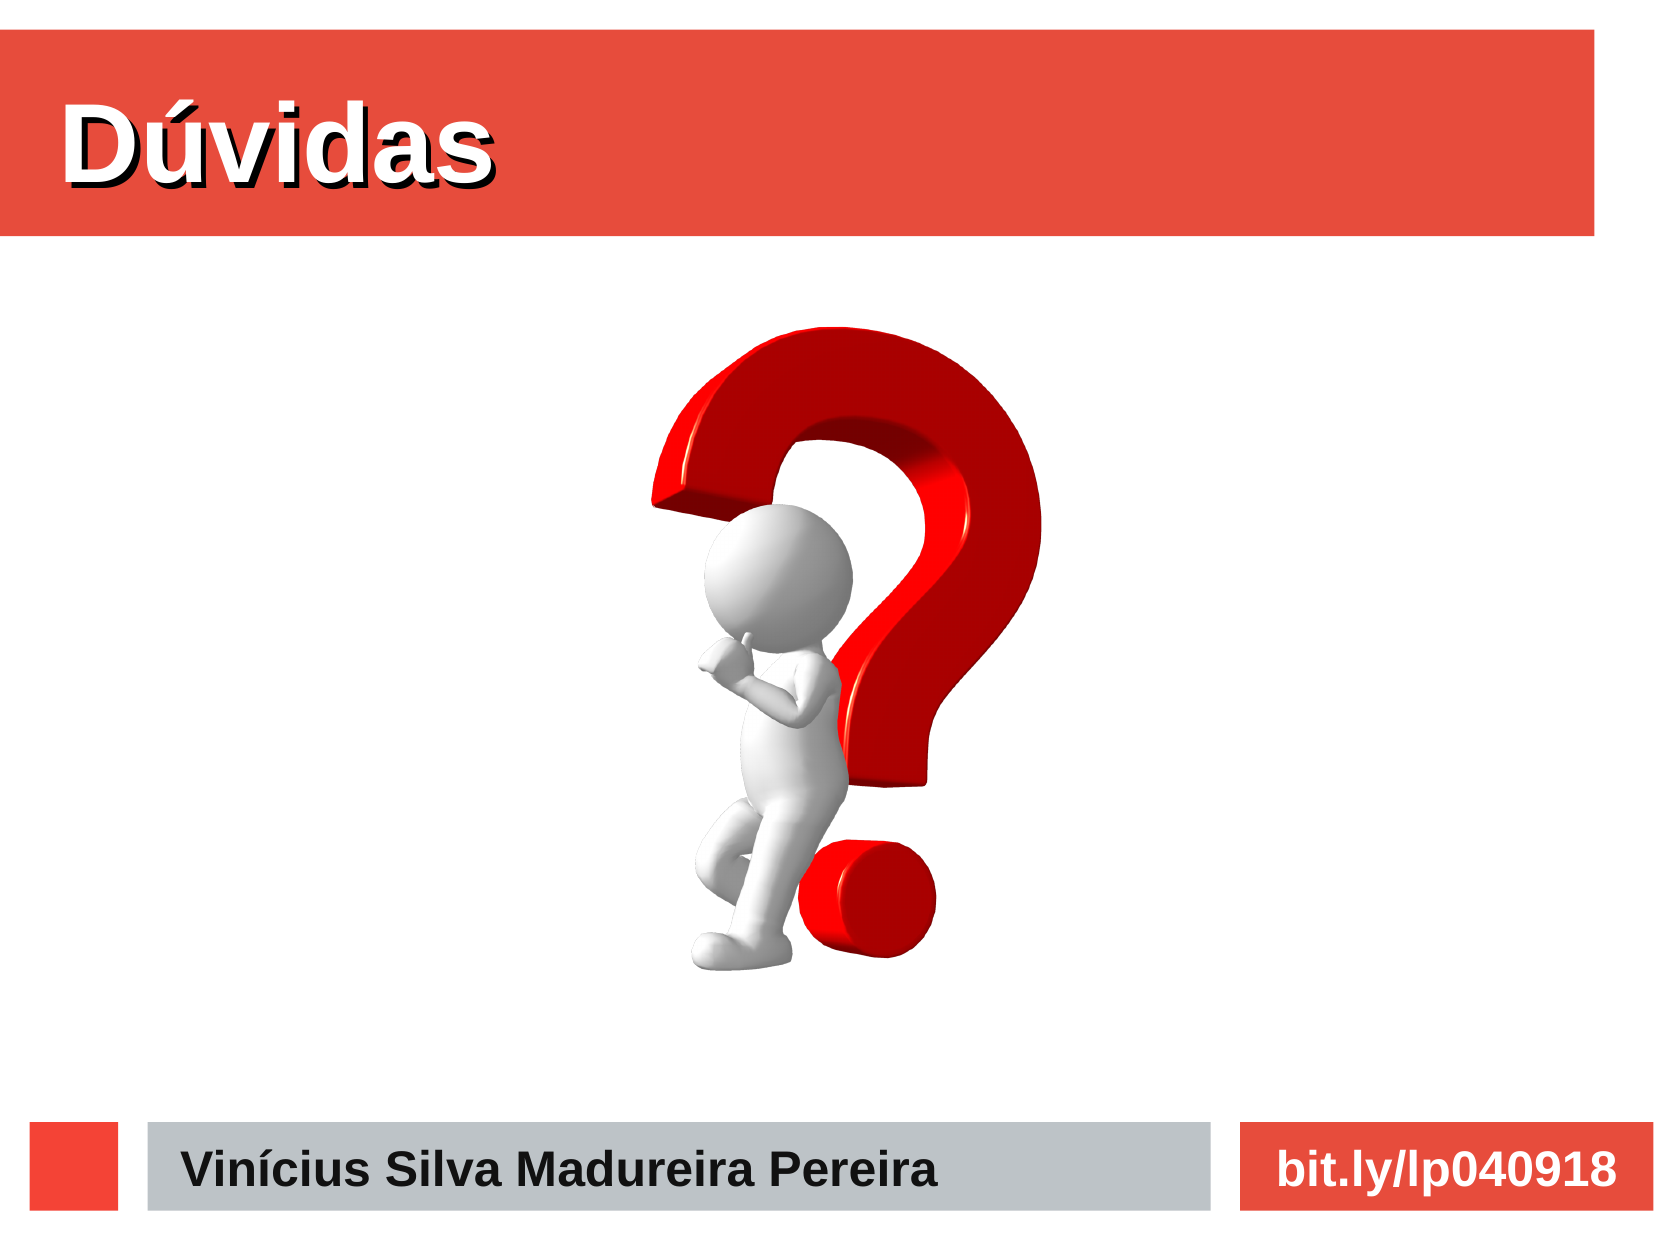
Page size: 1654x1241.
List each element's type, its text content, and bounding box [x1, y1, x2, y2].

title Dúvidas [59, 59, 1595, 207]
picture [494, 315, 1159, 981]
text_box bit.ly/lp040918 [1228, 1133, 1654, 1205]
text_box Vinícius Silva Madureira Pereira [165, 1133, 1170, 1205]
